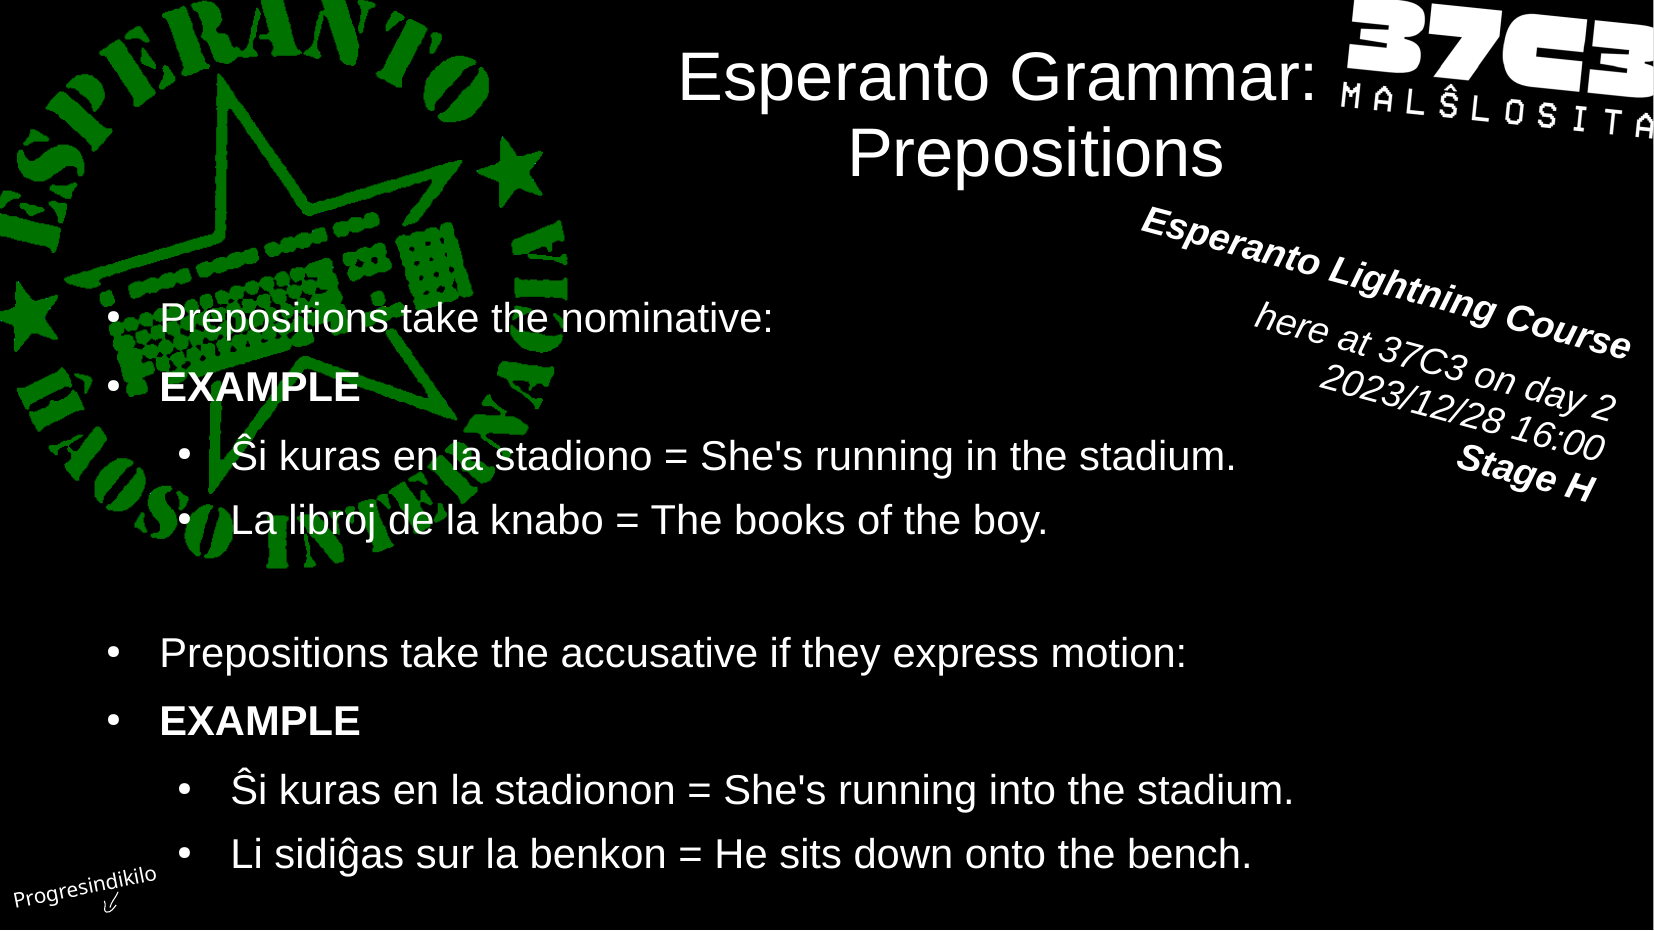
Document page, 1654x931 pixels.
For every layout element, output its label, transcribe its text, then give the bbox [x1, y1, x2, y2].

list Prepositions take the nominative: EXAMPLE Ŝi kuras en la stadiono = She's running in the stadium. La libroj de la knabo = The books of the boy. Prepositions take the accusative if they express motion: EXAMPLE Ŝi kuras en la stadionon = She's running into the stadium. Li sidiĝas sur la benkon = He sits down onto the bench. [88, 295, 1571, 878]
title Esperanto Grammar: Prepositions [501, 37, 1571, 193]
picture [1349, 0, 1654, 139]
list Esperanto Lightning Course here at 37C3 on day 2 2023/12/28 16:00 Stage H [868, 144, 1637, 642]
picture [0, 0, 591, 591]
